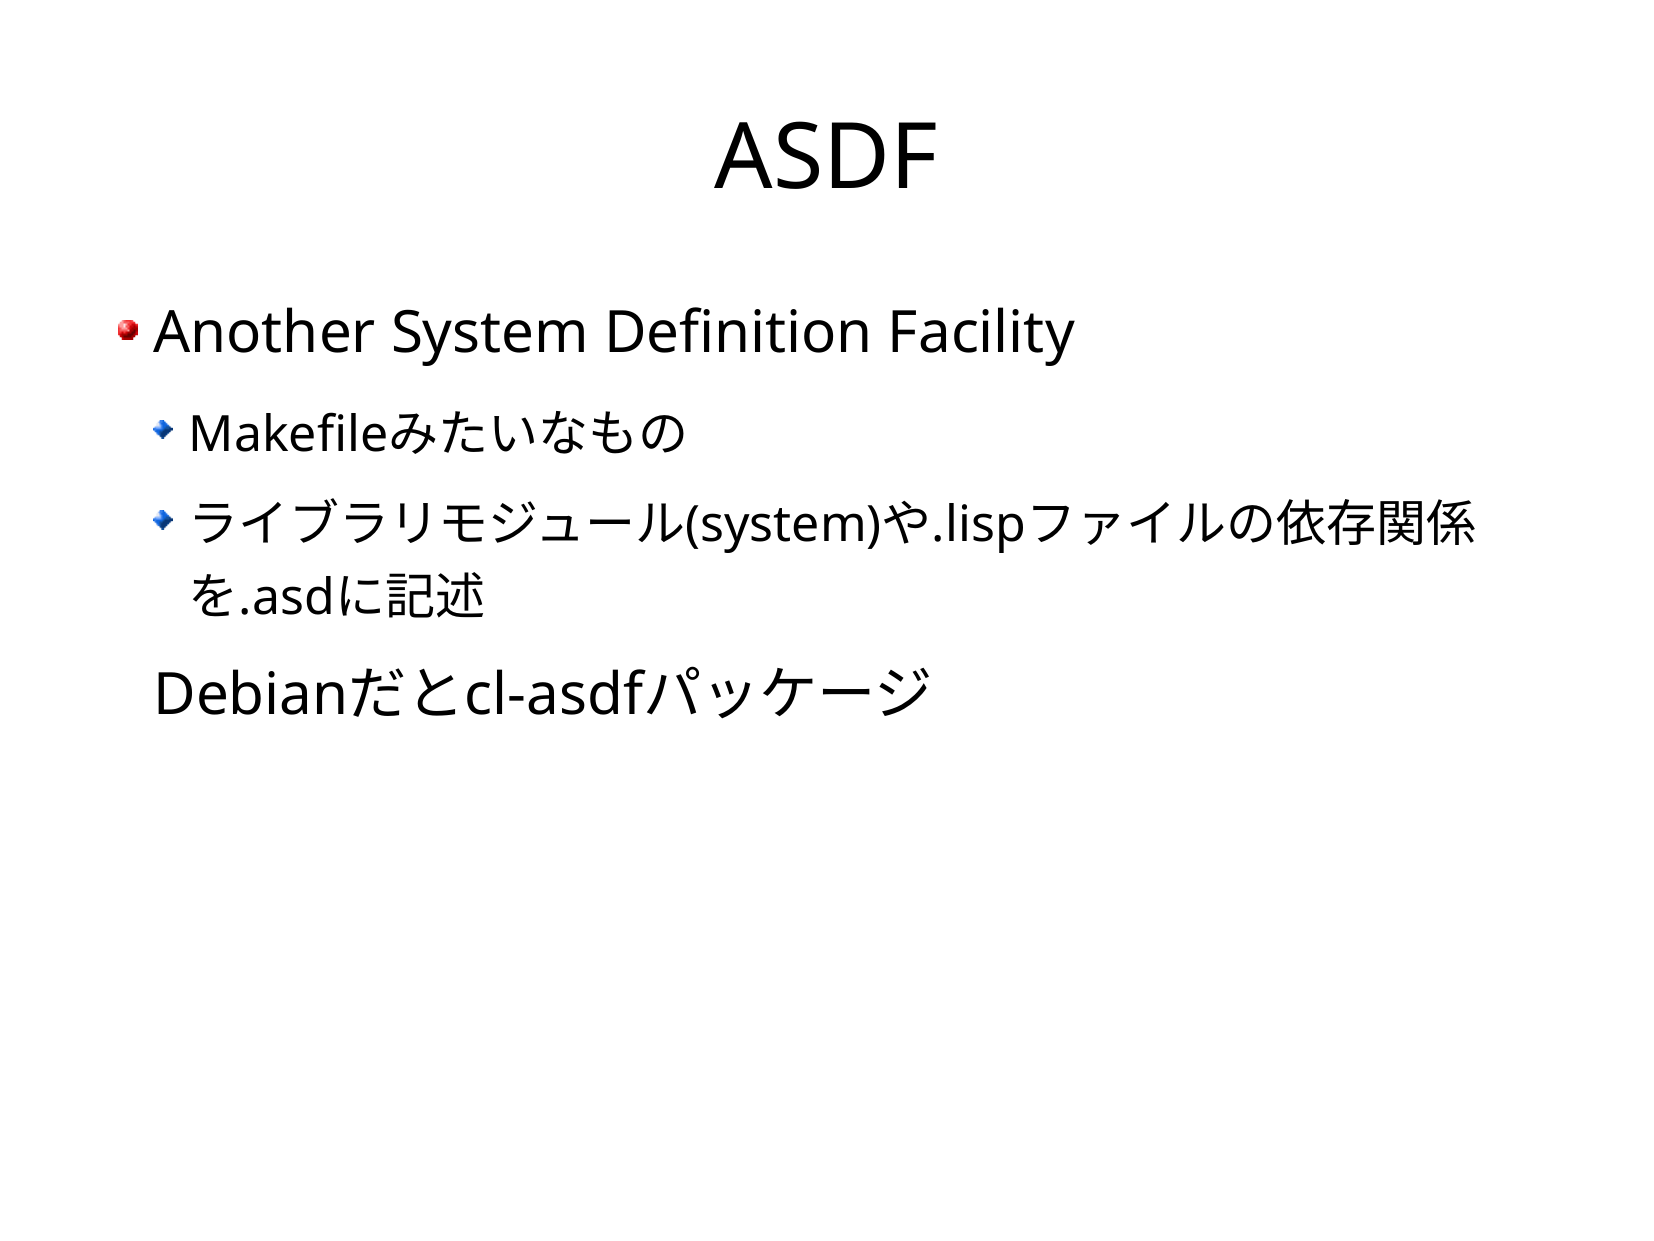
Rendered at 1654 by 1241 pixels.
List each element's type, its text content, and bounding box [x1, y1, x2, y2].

title ASDF [82, 56, 1571, 250]
list Another System Definition Facility Makefileみたいなもの ライブラリモジュール(system)や.lispファイルの依存関係を.asdに記述 Debianだとcl-asdfパッケージ [82, 290, 1571, 1109]
